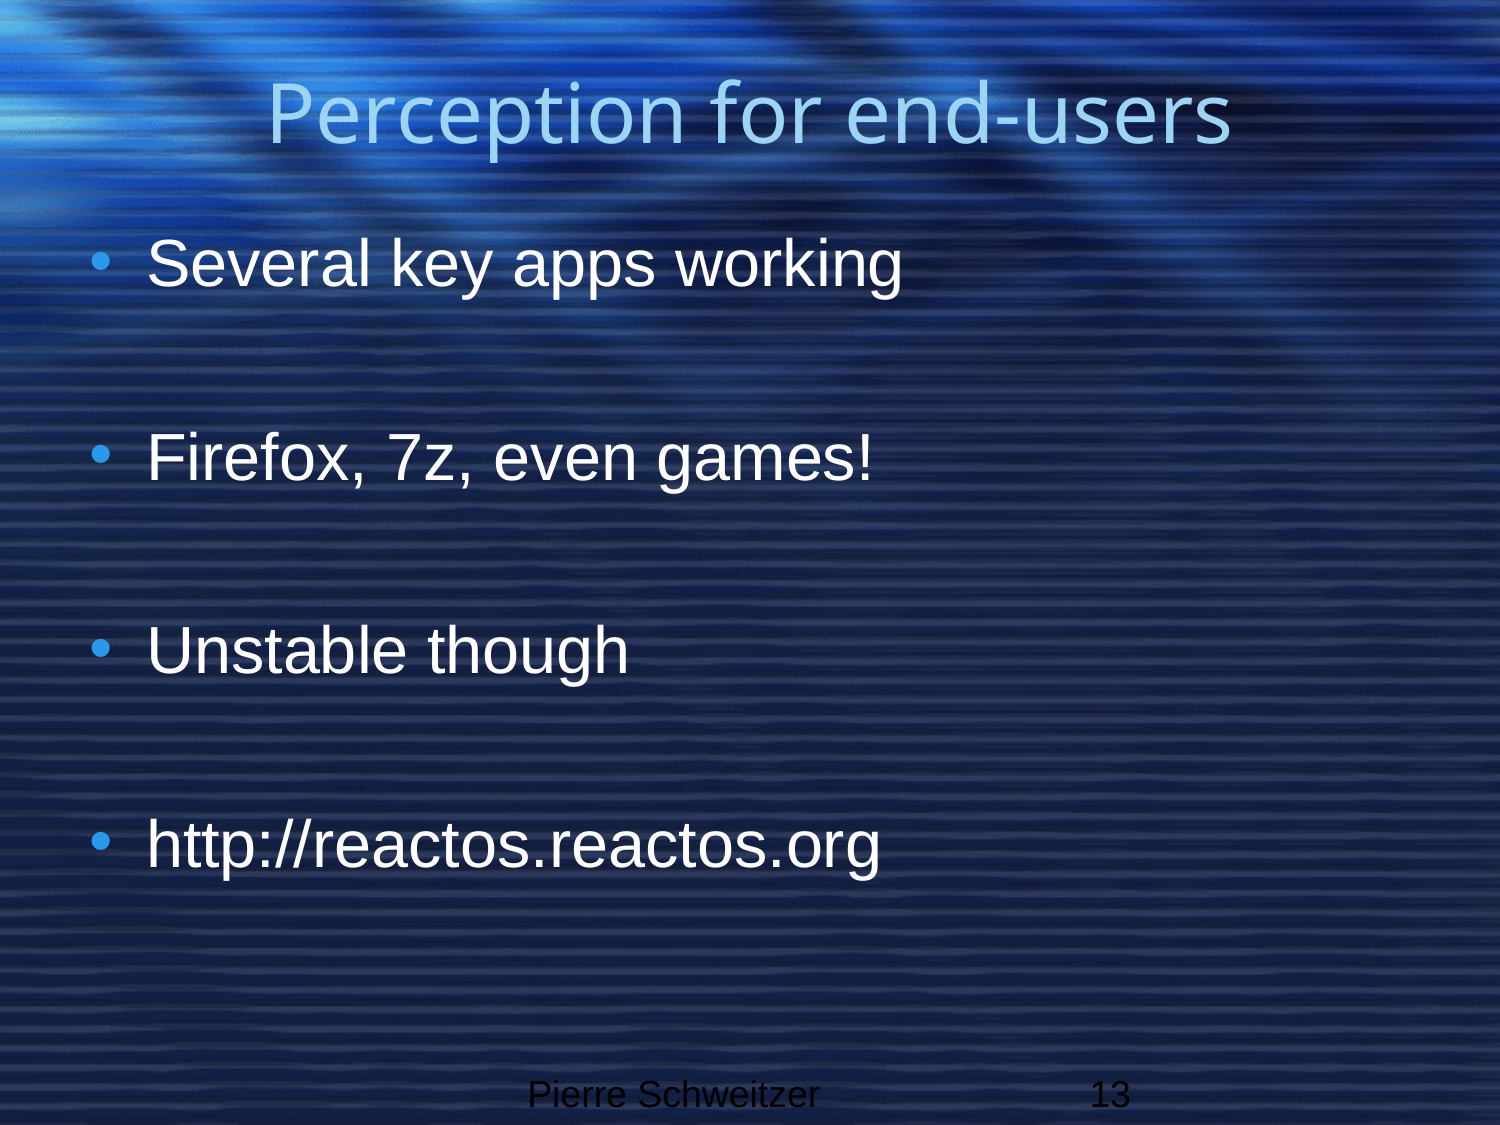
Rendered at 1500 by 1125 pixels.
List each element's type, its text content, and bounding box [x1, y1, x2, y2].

title Perception for end-users [75, 2, 1426, 212]
picture [0, 0, 1500, 1125]
list Several key apps working Firefox, 7z, even games! Unstable though http://reactos.reactos.org [75, 212, 1426, 1005]
